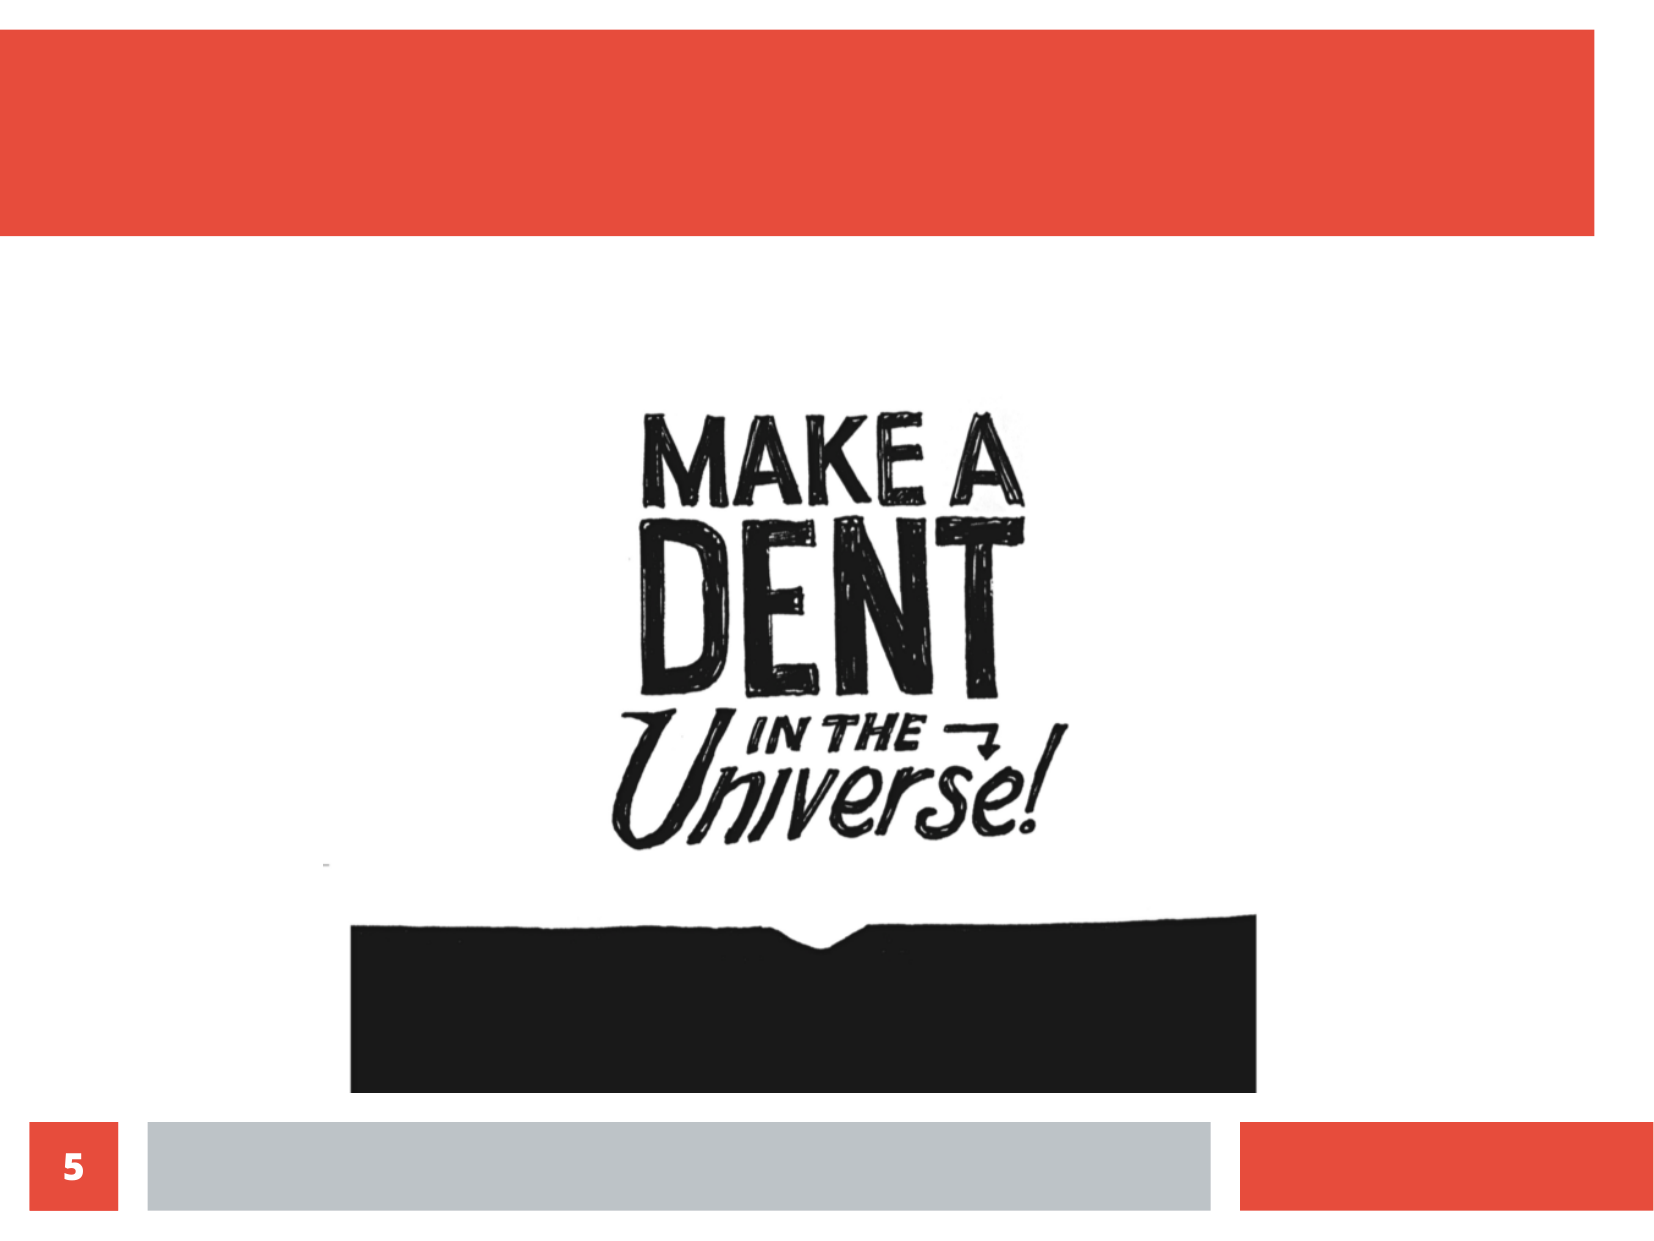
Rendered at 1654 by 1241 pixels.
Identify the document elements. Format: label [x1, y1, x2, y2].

picture [323, 324, 1301, 1093]
